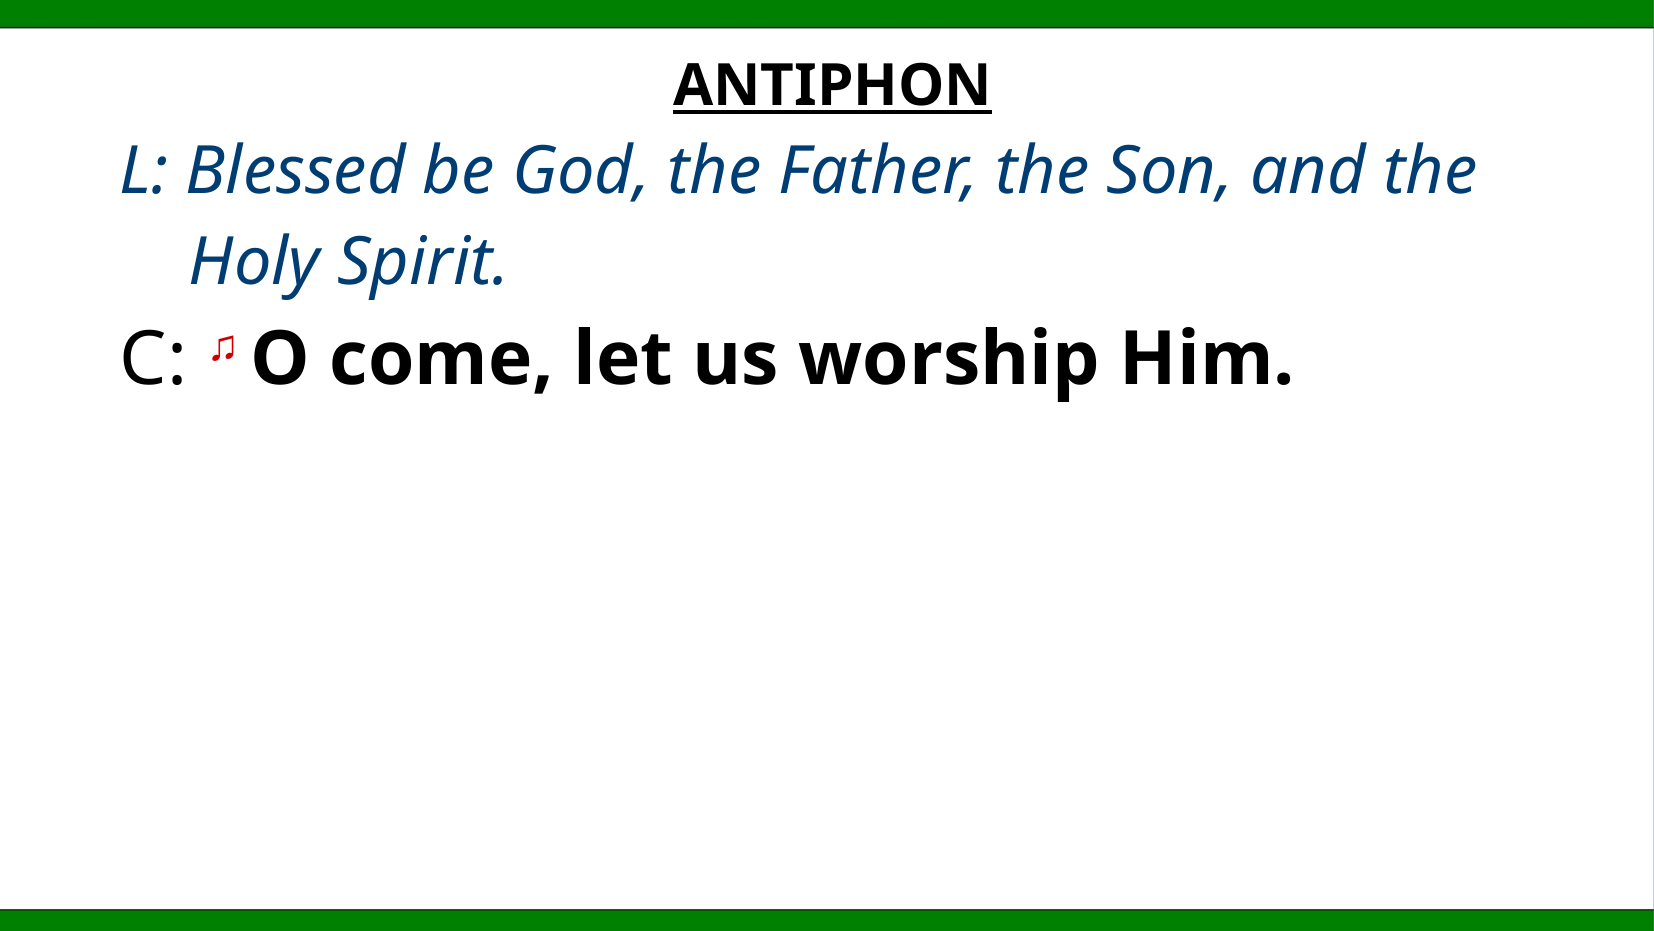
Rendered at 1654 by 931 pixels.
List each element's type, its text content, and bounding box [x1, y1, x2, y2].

text_box ANTIPHON L: Blessed be God, the Father, the Son, and the Holy Spirit. C: ♫ O come, let us worship Him. [105, 35, 1561, 421]
picture [0, 0, 1654, 931]
